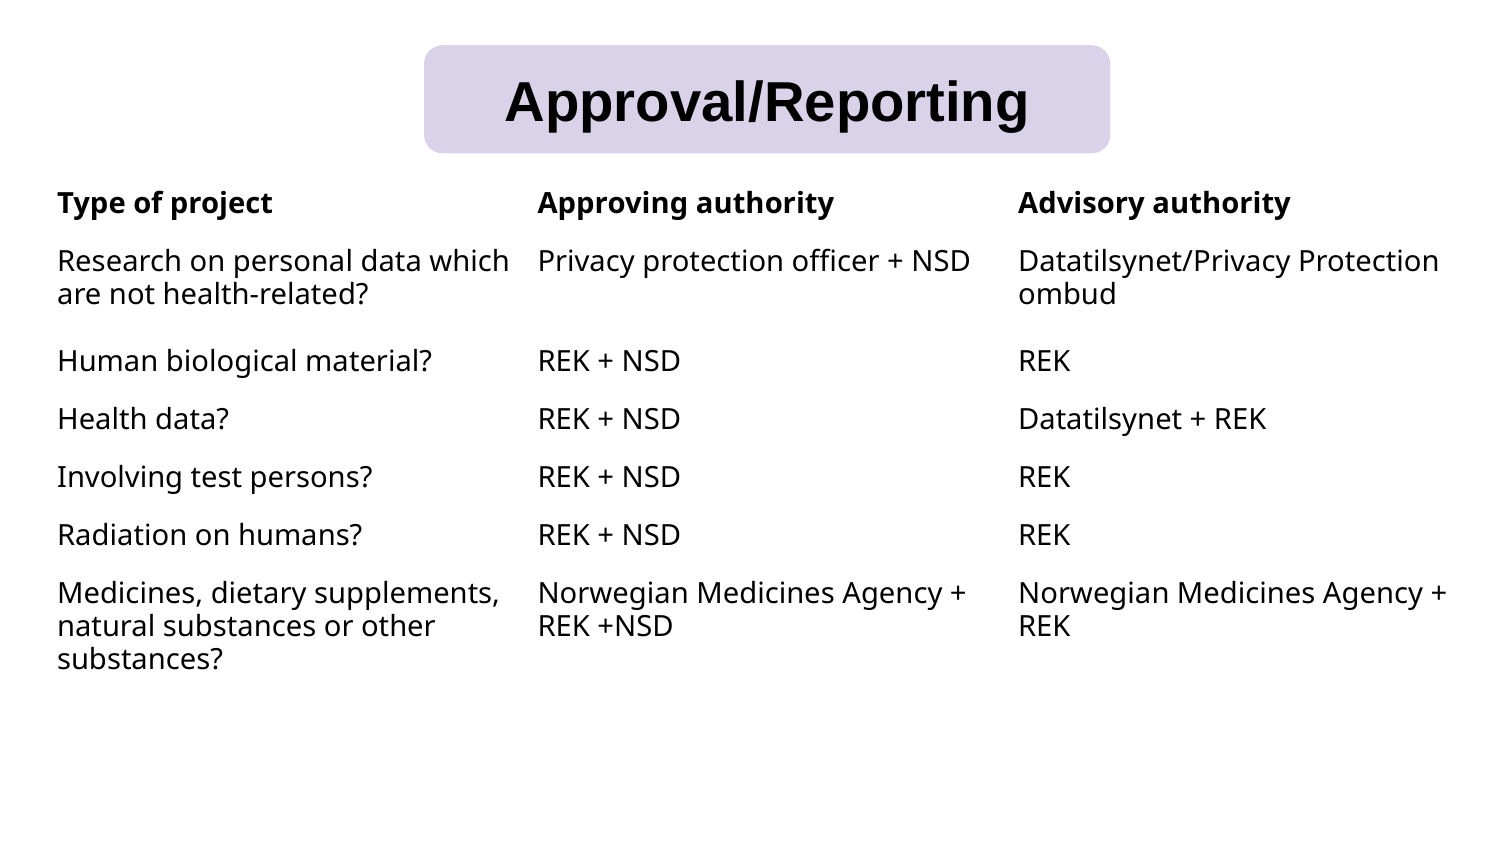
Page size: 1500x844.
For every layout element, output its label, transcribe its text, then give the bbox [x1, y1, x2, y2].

table_header Approving authority [527, 181, 1007, 239]
text_box Approval/Reporting [424, 45, 1110, 153]
table_cell Health data? [46, 398, 527, 456]
table_cell Research on personal data which are not health-related? [46, 239, 527, 340]
table_cell Privacy protection officer + NSD [527, 239, 1007, 340]
table_cell REK + NSD [527, 340, 1007, 398]
table_cell REK [1007, 340, 1488, 398]
table_cell Norwegian Medicines Agency + REK +NSD [527, 572, 1007, 715]
table_cell REK + NSD [527, 456, 1007, 514]
table_cell Medicines, dietary supplements, natural substances or other substances? [46, 572, 527, 715]
table_header Type of project [46, 181, 527, 239]
table_cell Datatilsynet/Privacy Protection ombud [1007, 239, 1488, 340]
table_cell Radiation on humans? [46, 514, 527, 572]
table_header Advisory authority [1007, 181, 1488, 239]
table_cell REK [1007, 456, 1488, 514]
table_cell Datatilsynet + REK [1007, 398, 1488, 456]
table_cell REK + NSD [527, 514, 1007, 572]
table_cell Human biological material? [46, 340, 527, 398]
table_cell Norwegian Medicines Agency + REK [1007, 572, 1488, 715]
table_cell REK [1007, 514, 1488, 572]
table_cell Involving test persons? [46, 456, 527, 514]
table_cell REK + NSD [527, 398, 1007, 456]
